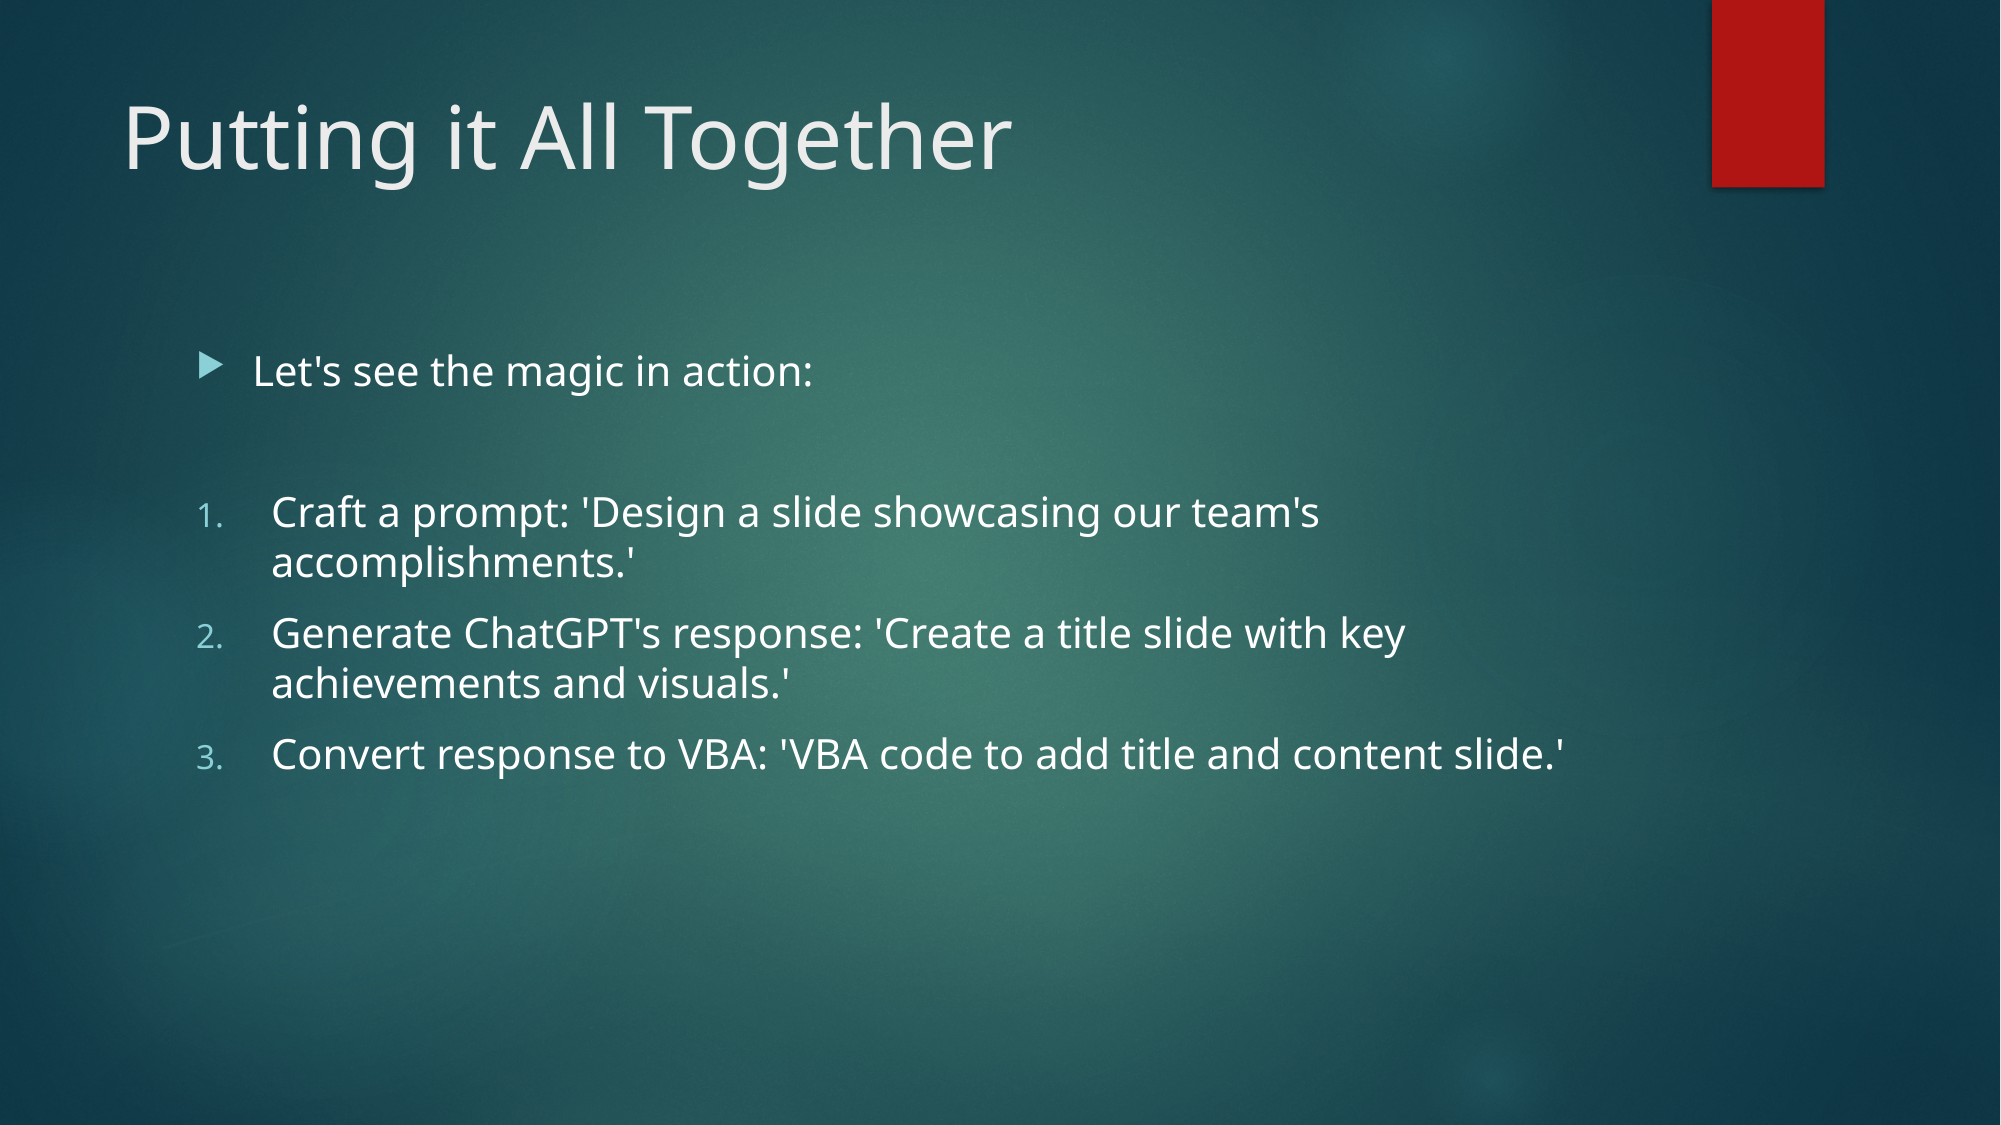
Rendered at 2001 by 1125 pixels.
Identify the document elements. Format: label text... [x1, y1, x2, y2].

title Putting it All Together [106, 74, 1649, 304]
list Let's see the magic in action: Craft a prompt: 'Design a slide showcasing our team's accomplishments.' Generate ChatGPT's response: 'Create a title slide with key achievements and visuals.' Convert response to VBA: 'VBA code to add title and content slide.' [181, 336, 1649, 1025]
picture [0, 0, 2001, 1125]
